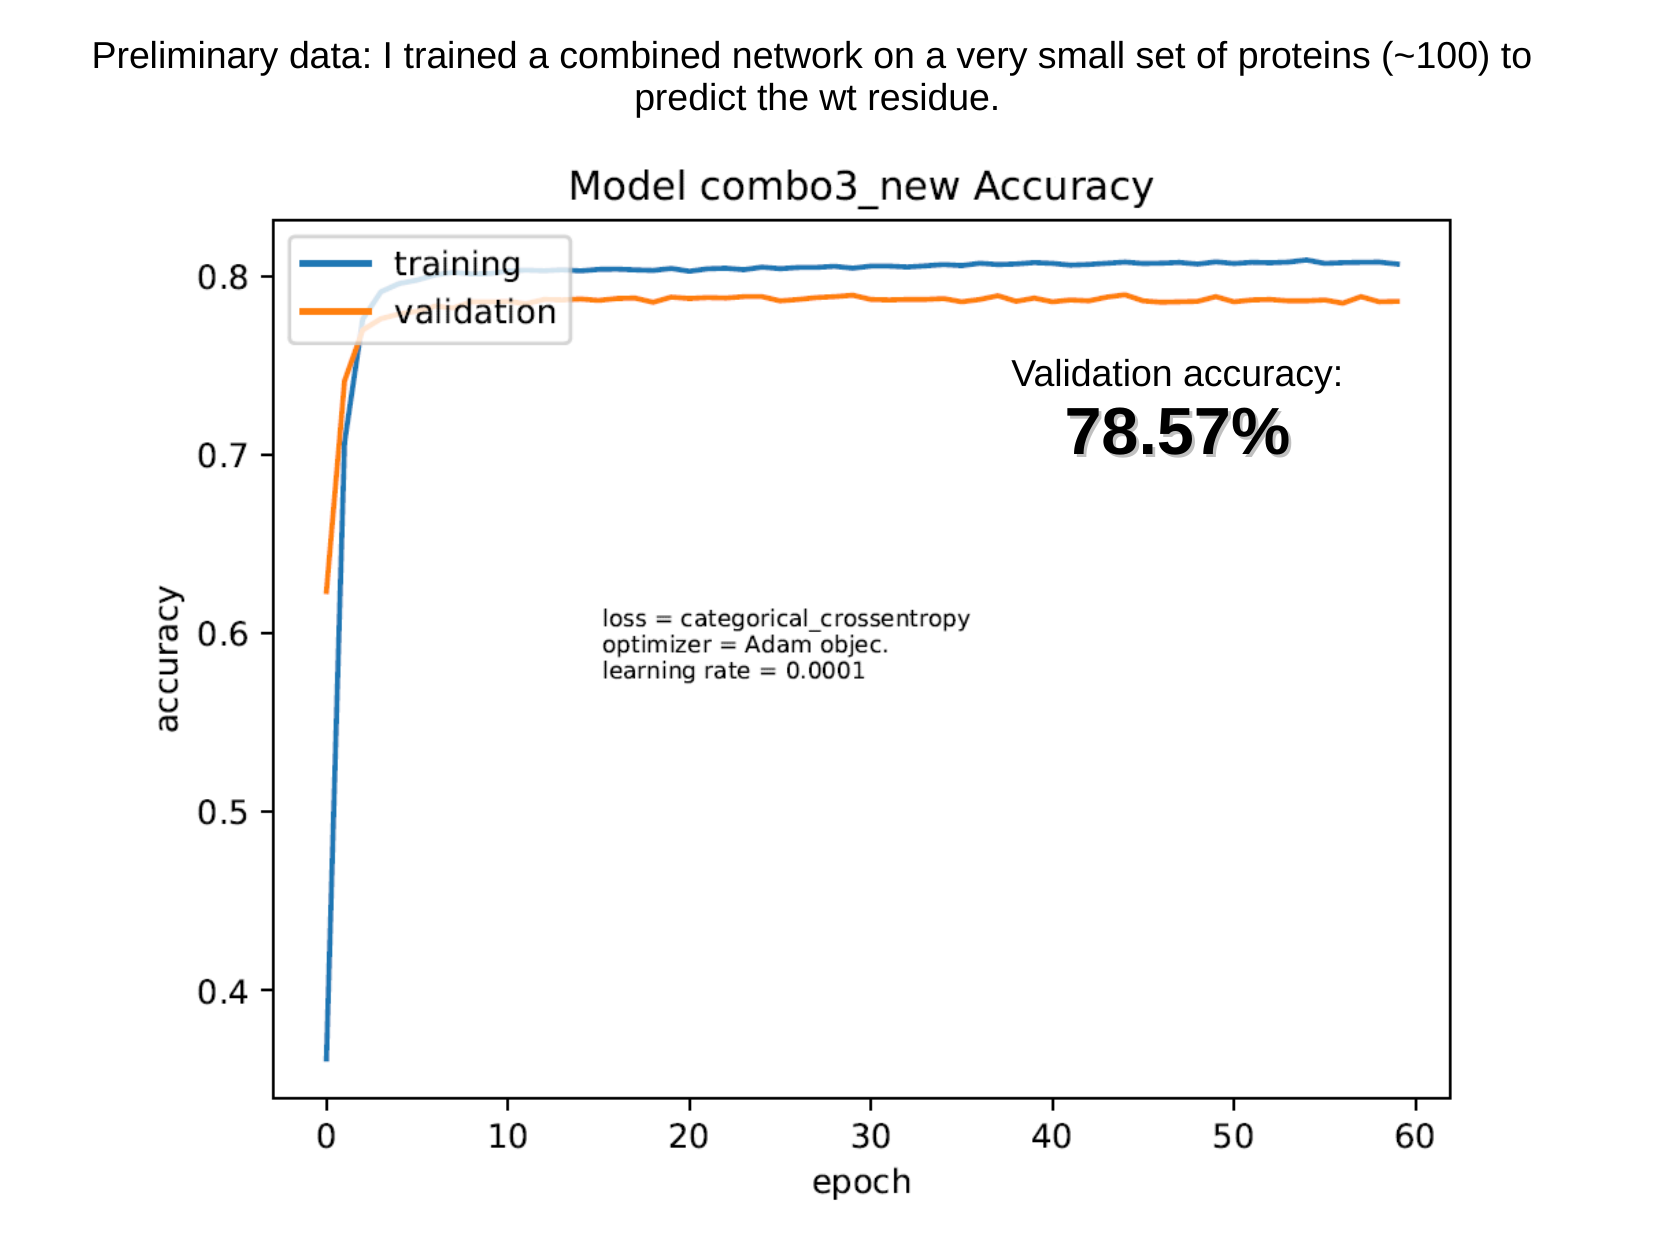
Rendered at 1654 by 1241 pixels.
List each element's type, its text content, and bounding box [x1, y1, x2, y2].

picture [105, 256, 1545, 1211]
text_box Preliminary data: I trained a combined network on a very small set of proteins (~100) to predict the wt residue. [45, 27, 1591, 256]
text_box Validation accuracy: 78.57% [990, 345, 1366, 477]
